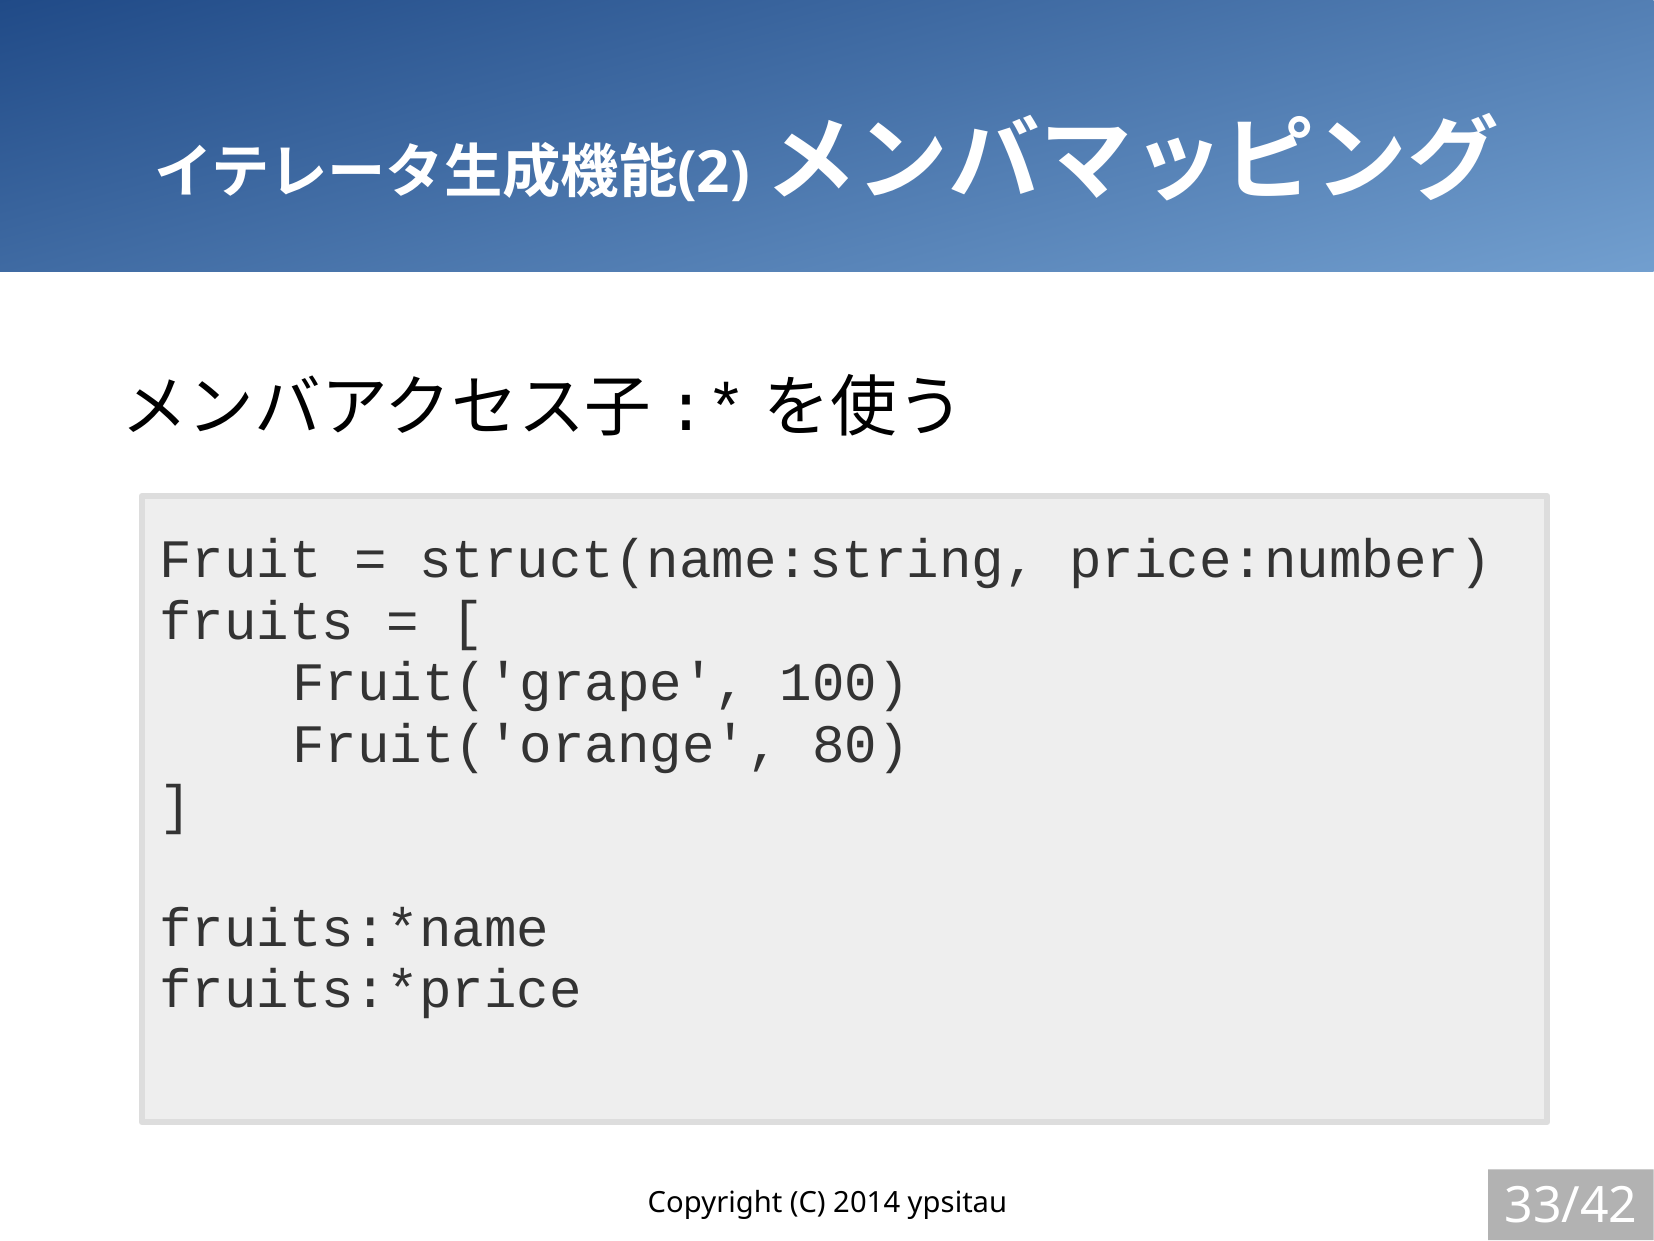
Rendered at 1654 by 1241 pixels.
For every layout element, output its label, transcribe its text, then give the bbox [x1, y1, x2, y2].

title イテレータ生成機能(2) メンバマッピング [82, 49, 1571, 257]
text_box Fruit = struct(name:string, price:number) fruits = [ Fruit('grape', 100) Fruit('orange', 80) ] fruits:*name fruits:*price [141, 496, 1548, 1123]
text_box メンバアクセス子 :* を使う [106, 345, 992, 462]
